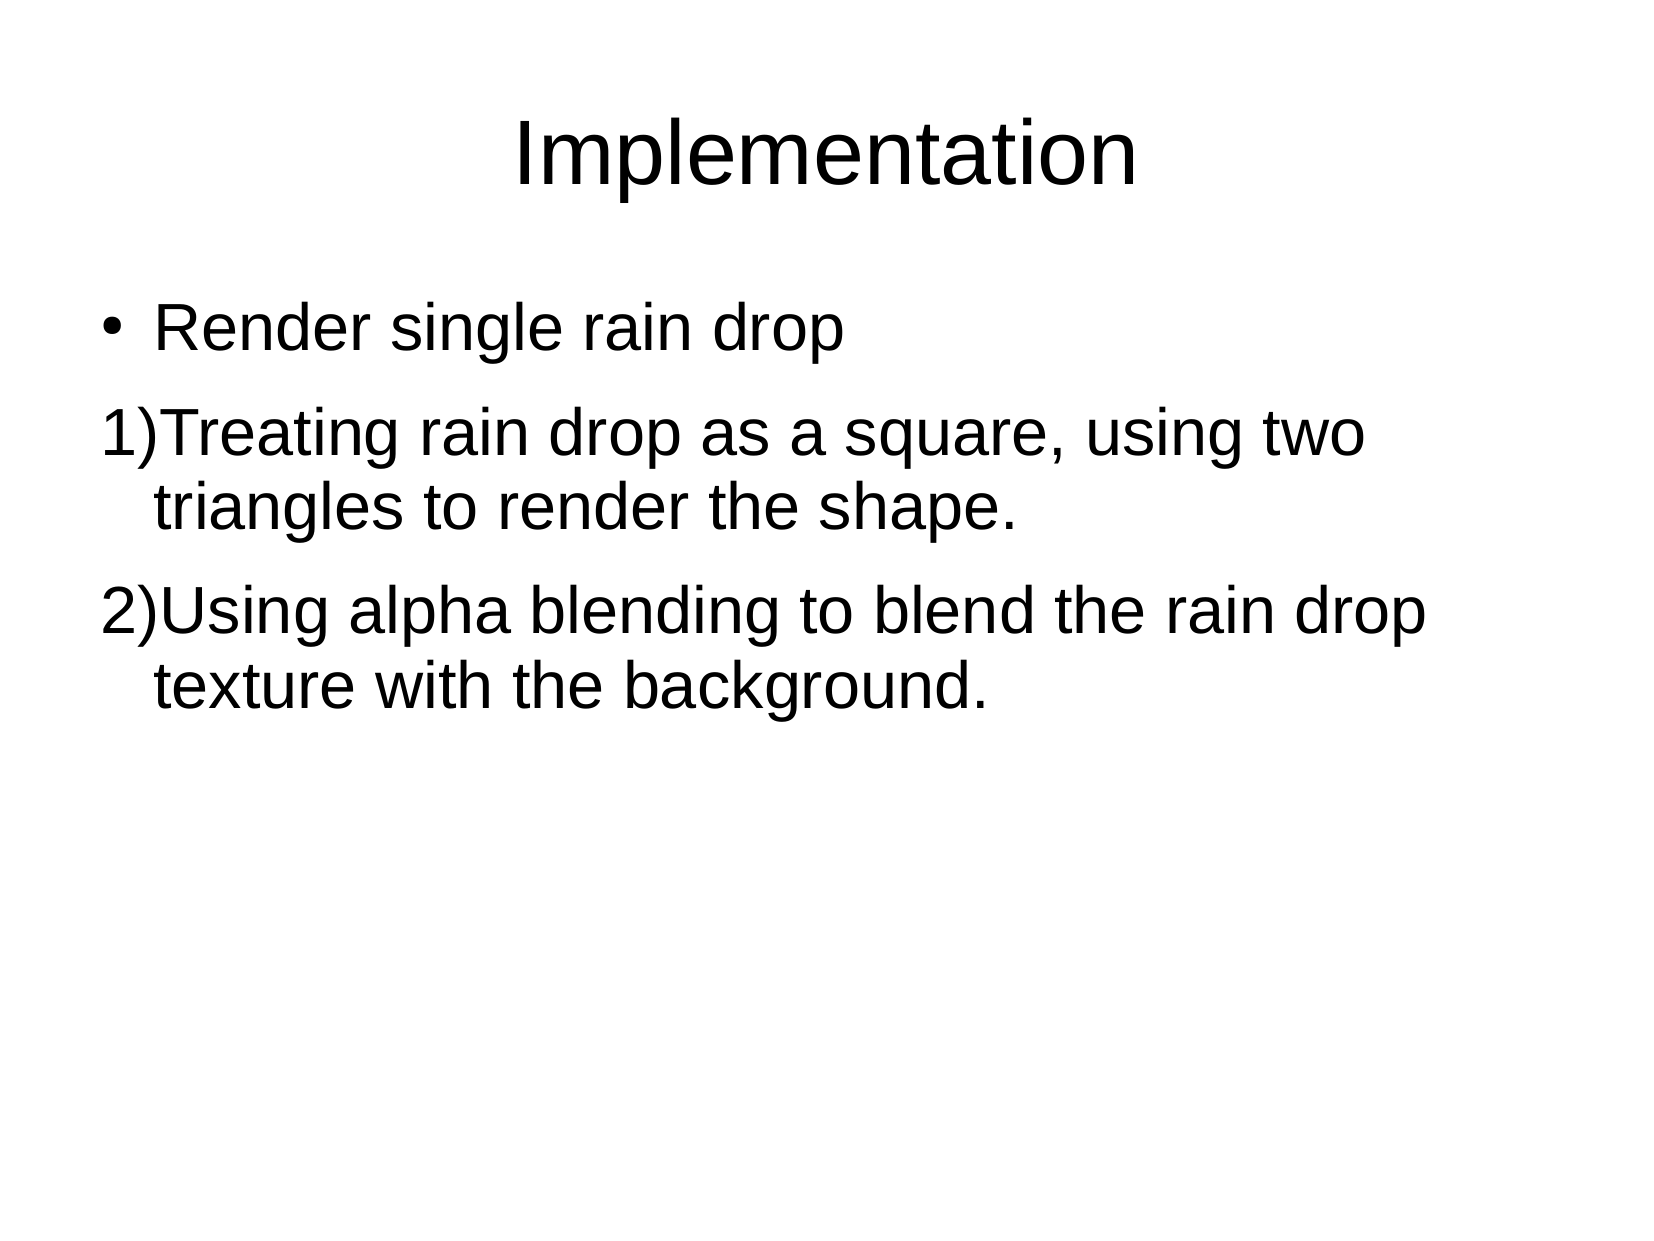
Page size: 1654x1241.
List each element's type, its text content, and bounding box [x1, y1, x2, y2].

title Implementation [82, 49, 1571, 257]
list Render single rain drop Treating rain drop as a square, using two triangles to render the shape. Using alpha blending to blend the rain drop texture with the background. [82, 290, 1571, 1010]
